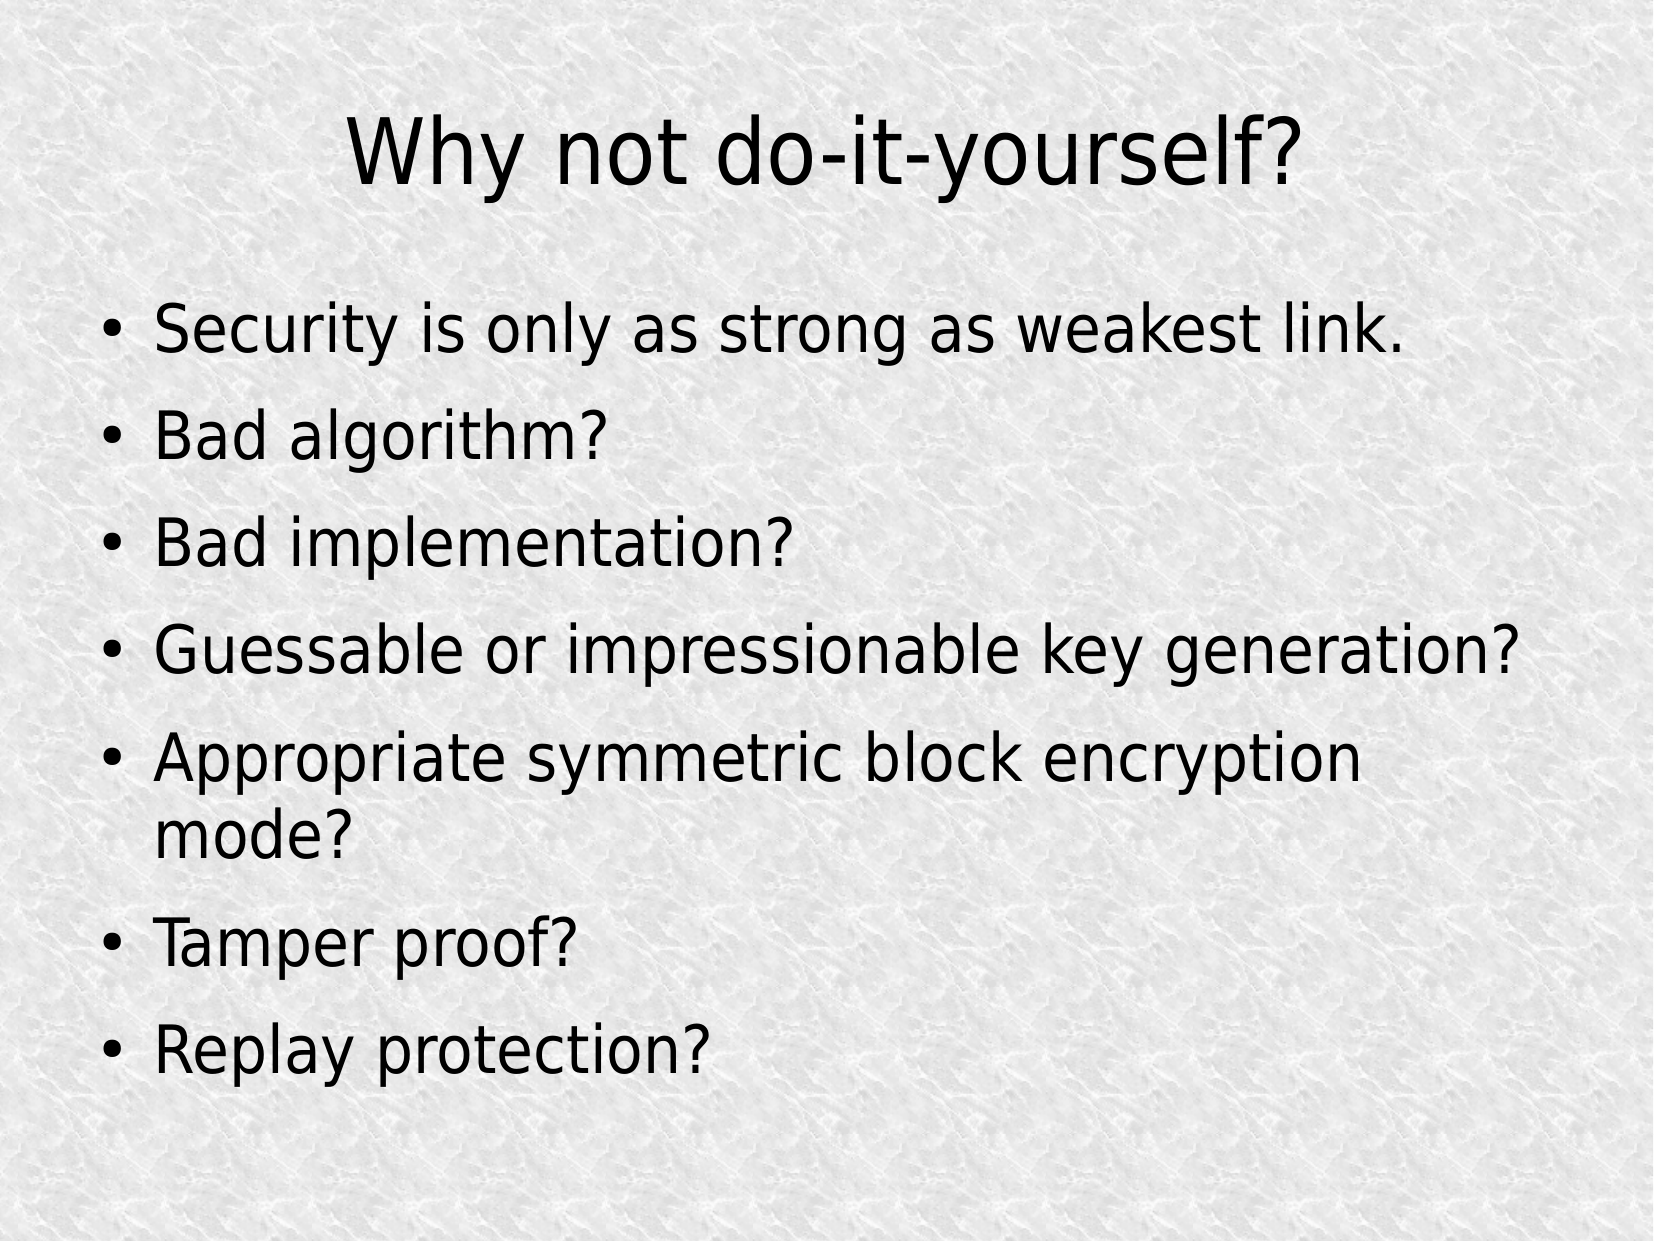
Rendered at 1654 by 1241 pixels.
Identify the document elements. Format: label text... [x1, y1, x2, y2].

picture [0, 0, 1654, 1241]
list Security is only as strong as weakest link. Bad algorithm? Bad implementation? Guessable or impressionable key generation? Appropriate symmetric block encryption mode? Tamper proof? Replay protection? [82, 290, 1538, 1111]
title Why not do-it-yourself? [82, 49, 1571, 257]
